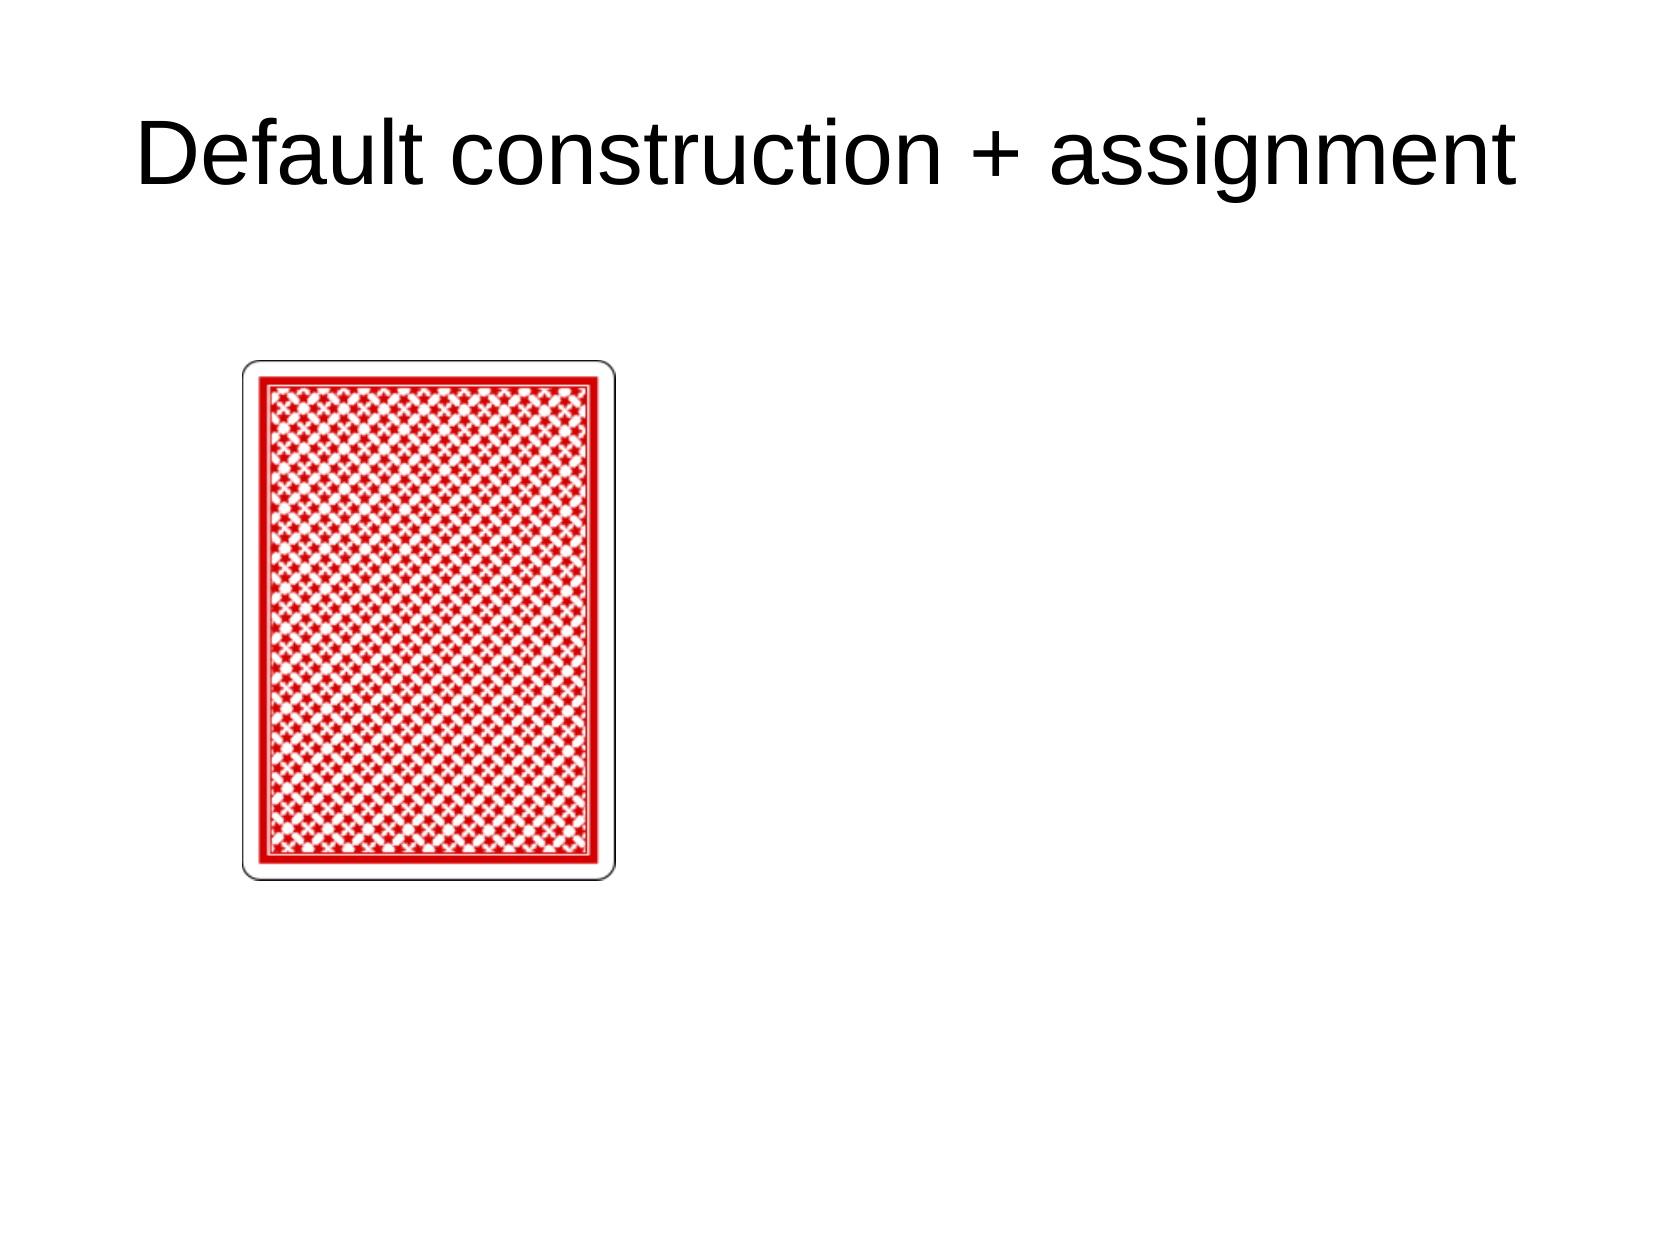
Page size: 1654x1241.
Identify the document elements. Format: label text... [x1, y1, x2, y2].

title Default construction + assignment [82, 49, 1571, 257]
picture [242, 360, 616, 881]
